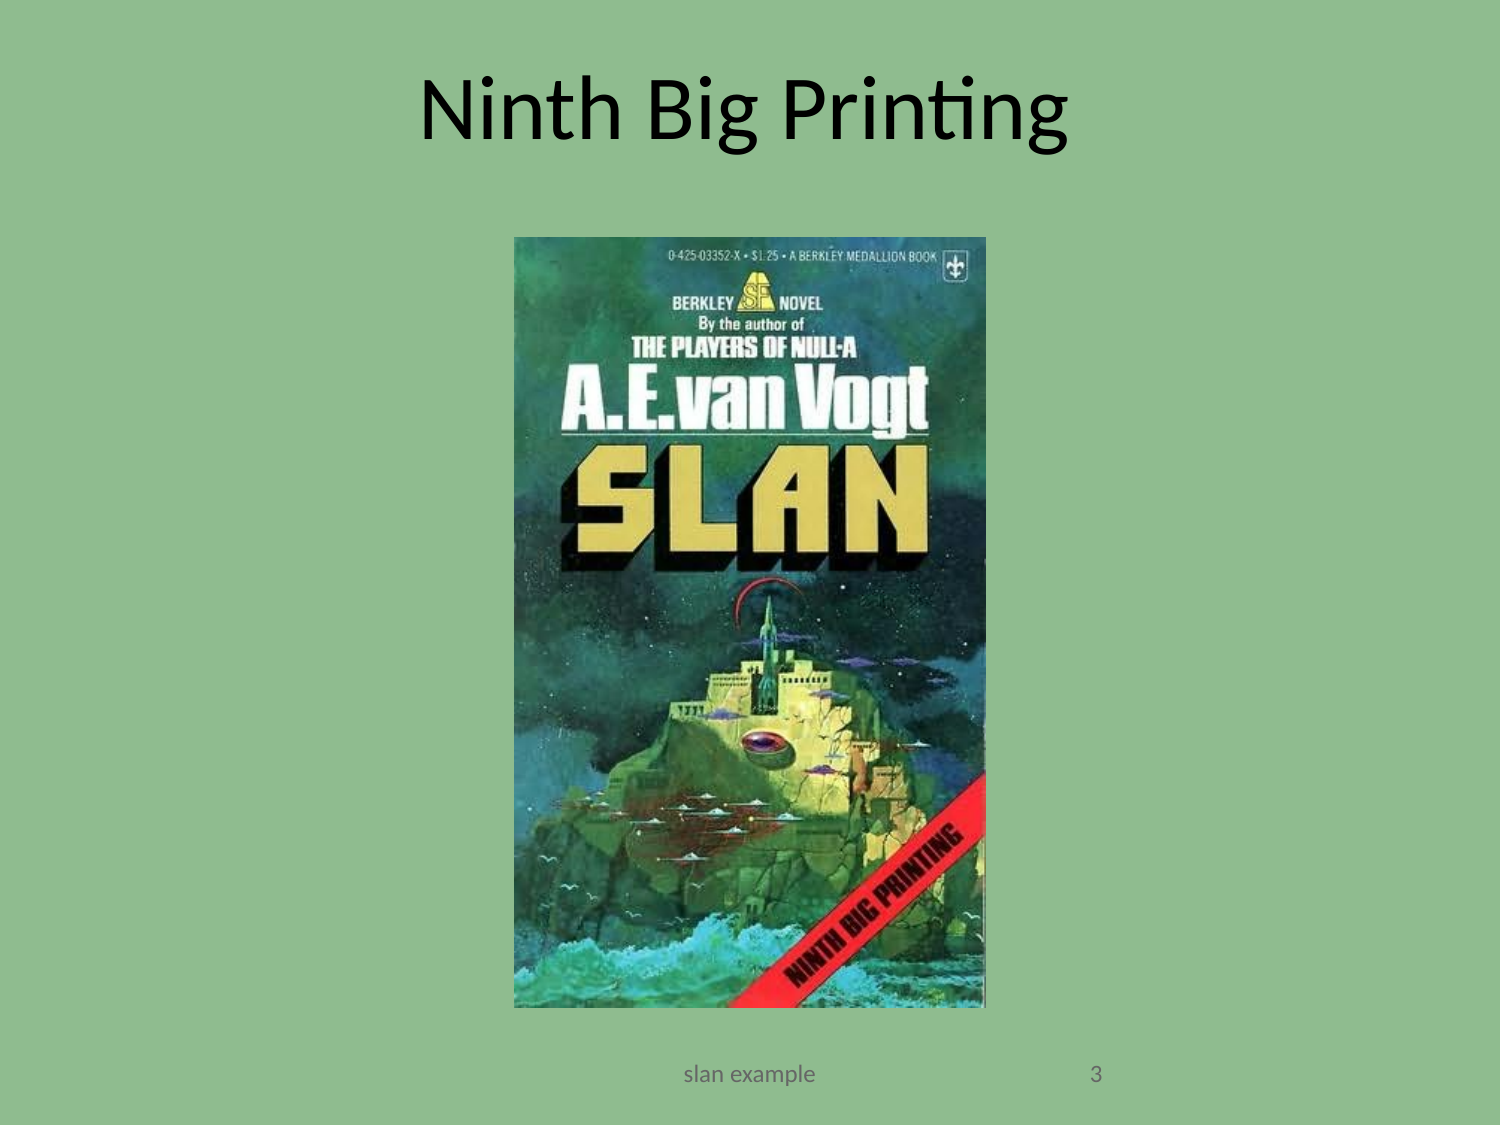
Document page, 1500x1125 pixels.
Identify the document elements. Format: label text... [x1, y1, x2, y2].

title Ninth Big Printing [75, 9, 1426, 197]
picture [514, 237, 986, 1008]
